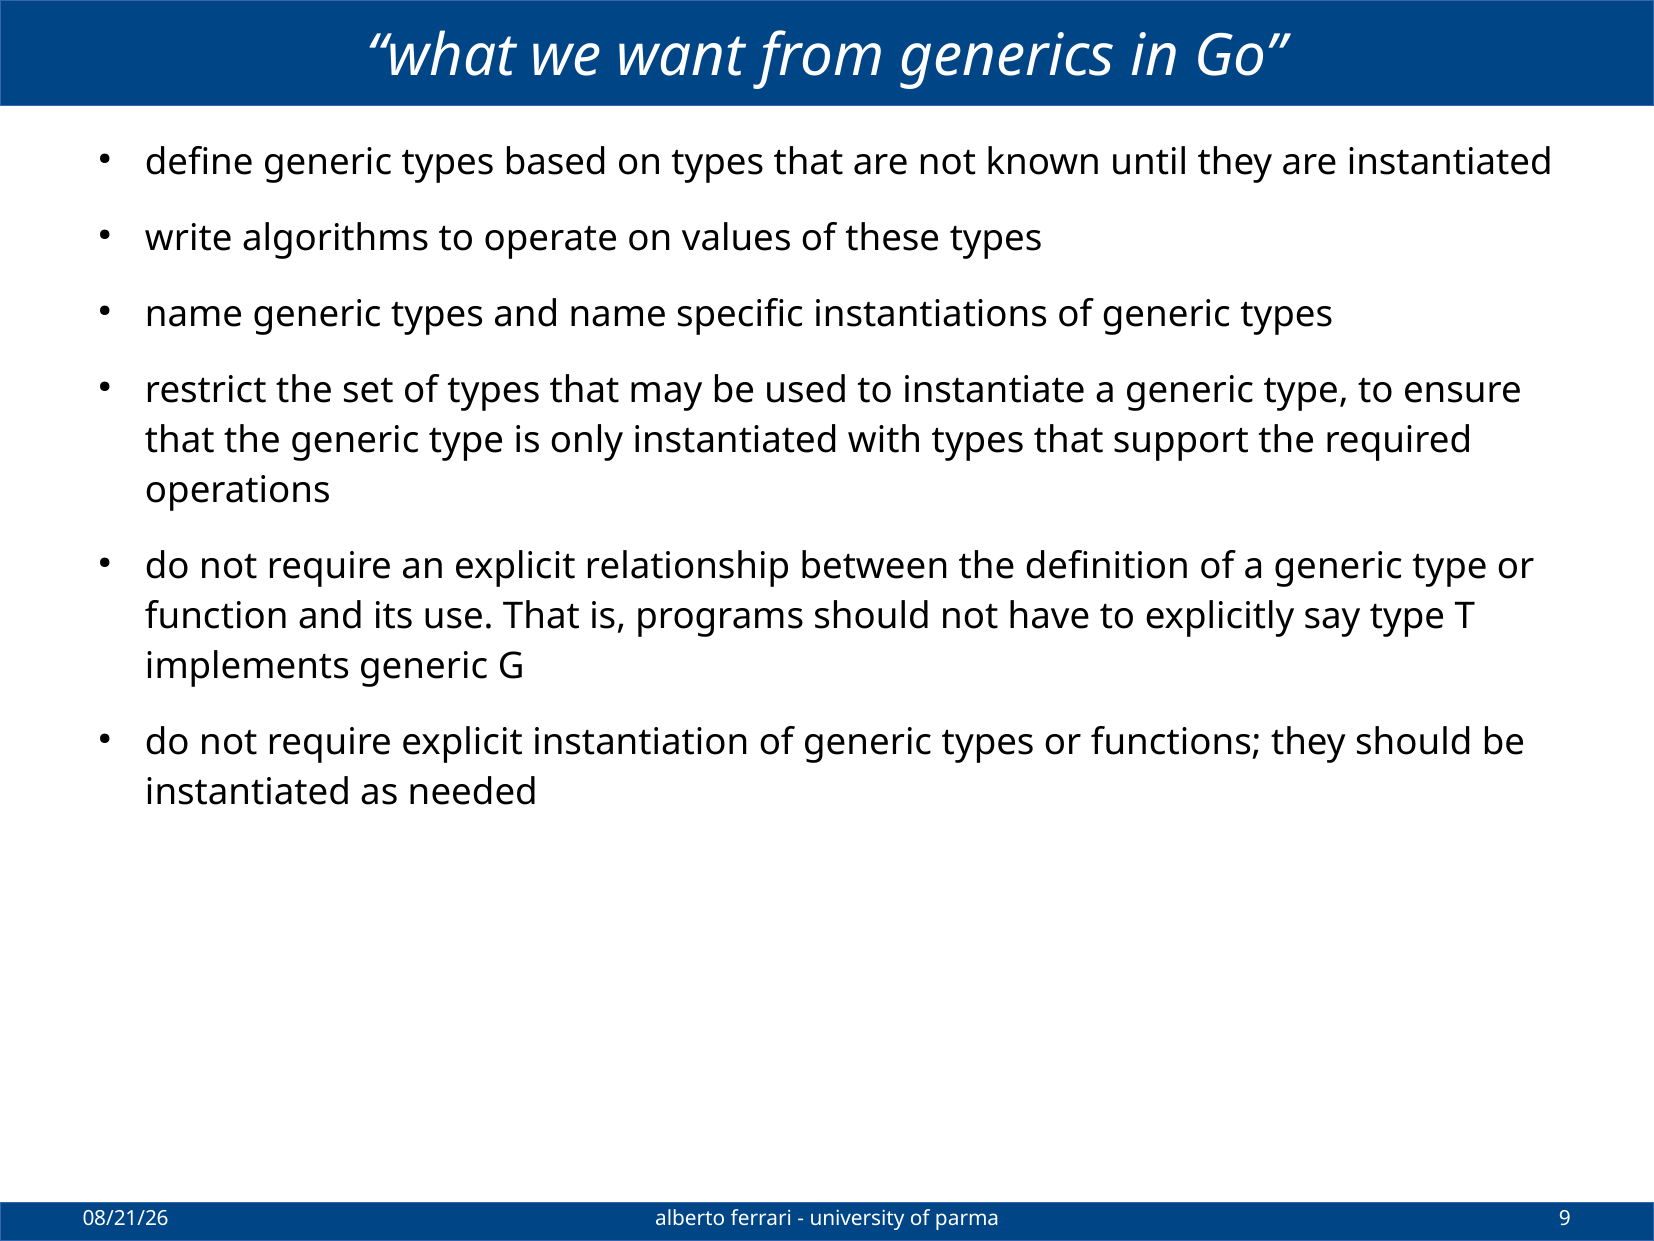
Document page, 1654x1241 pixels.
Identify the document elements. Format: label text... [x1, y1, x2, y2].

list define generic types based on types that are not known until they are instantiated write algorithms to operate on values of these types name generic types and name specific instantiations of generic types restrict the set of types that may be used to instantiate a generic type, to ensure that the generic type is only instantiated with types that support the required operations do not require an explicit relationship between the definition of a generic type or function and its use. That is, programs should not have to explicitly say type T implements generic G do not require explicit instantiation of generic types or functions; they should be instantiated as needed [82, 135, 1571, 855]
title “what we want from generics in Go” [0, 0, 1654, 106]
